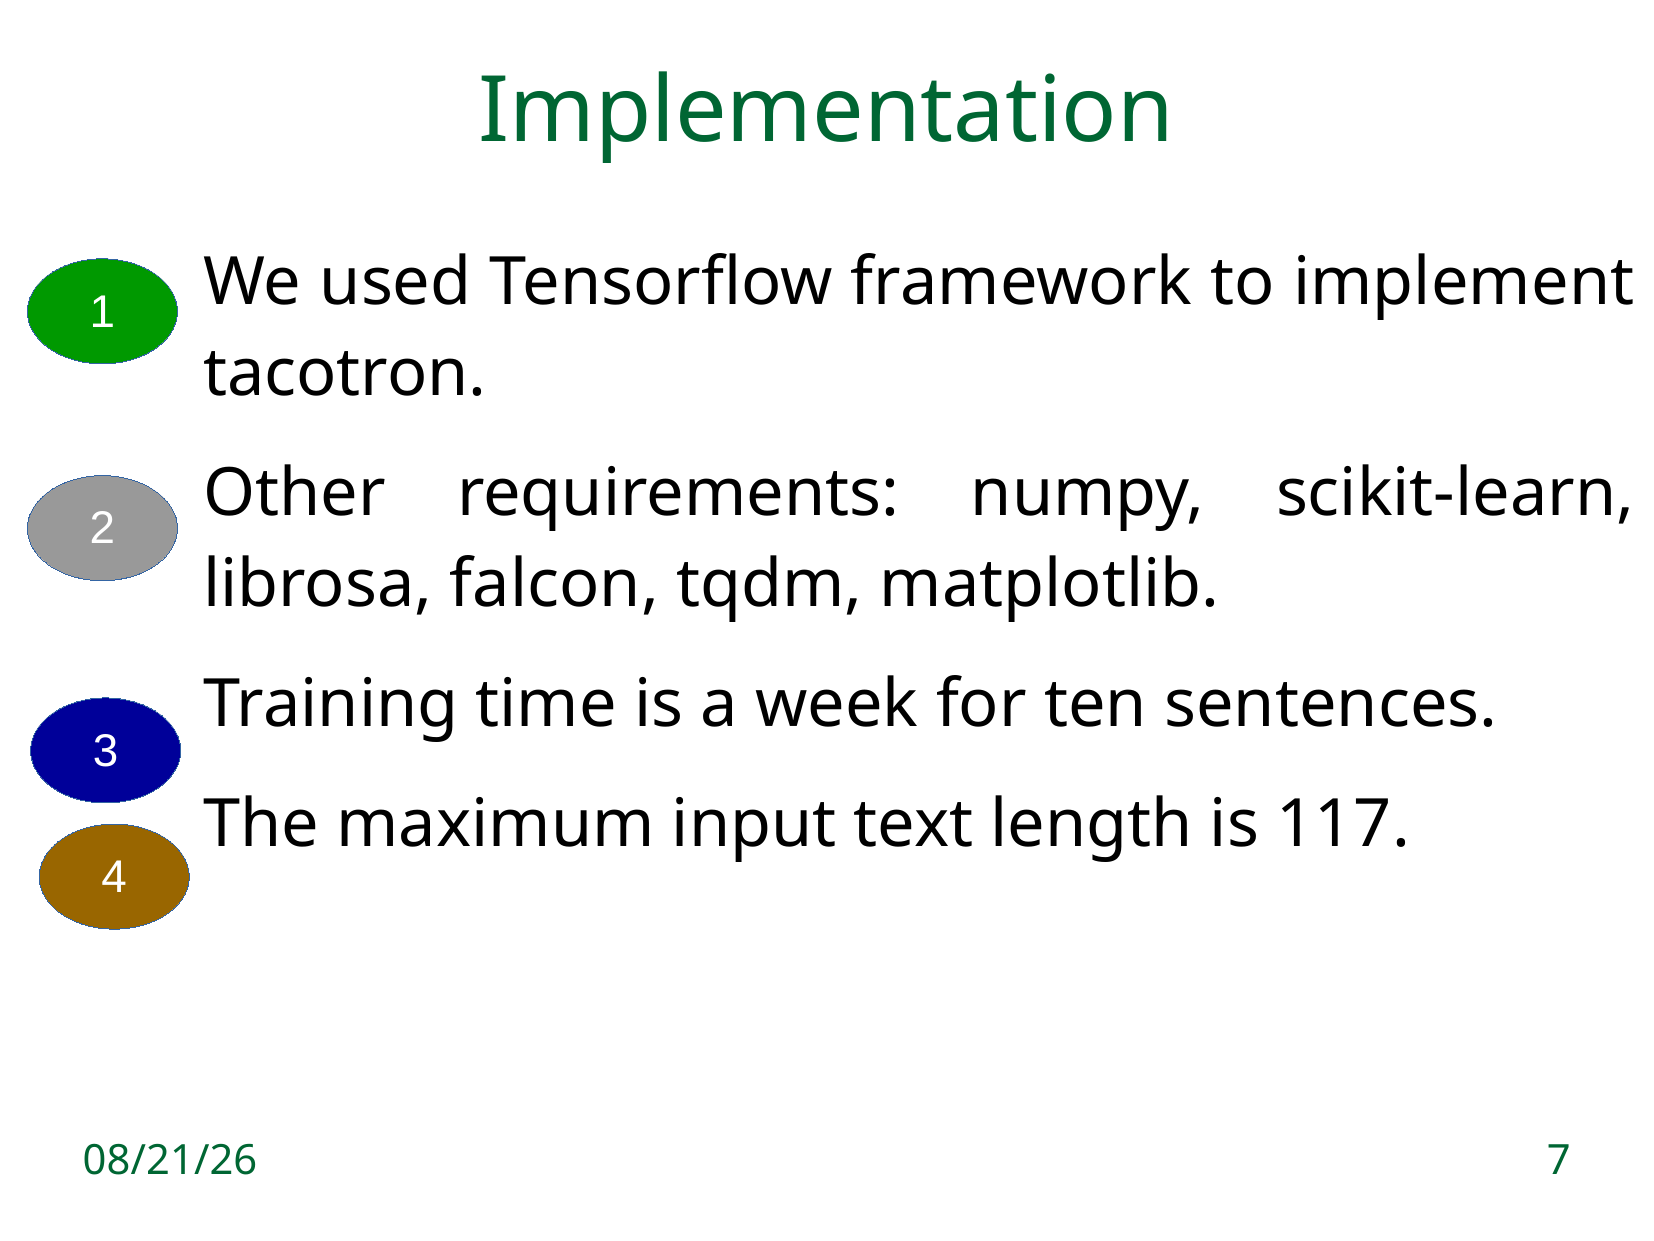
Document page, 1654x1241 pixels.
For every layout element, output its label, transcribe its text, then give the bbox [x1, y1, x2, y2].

list We used Tensorflow framework to implement tacotron. Other requirements: numpy, scikit-learn, librosa, falcon, tqdm, matplotlib. Training time is a week for ten sentences. The maximum input text length is 117. [132, 232, 1636, 1034]
text_box 2 [27, 475, 178, 581]
text_box 4 [39, 824, 190, 930]
text_box 3 [30, 697, 181, 803]
text_box 1 [27, 258, 178, 364]
title Implementation [0, 2, 1654, 210]
